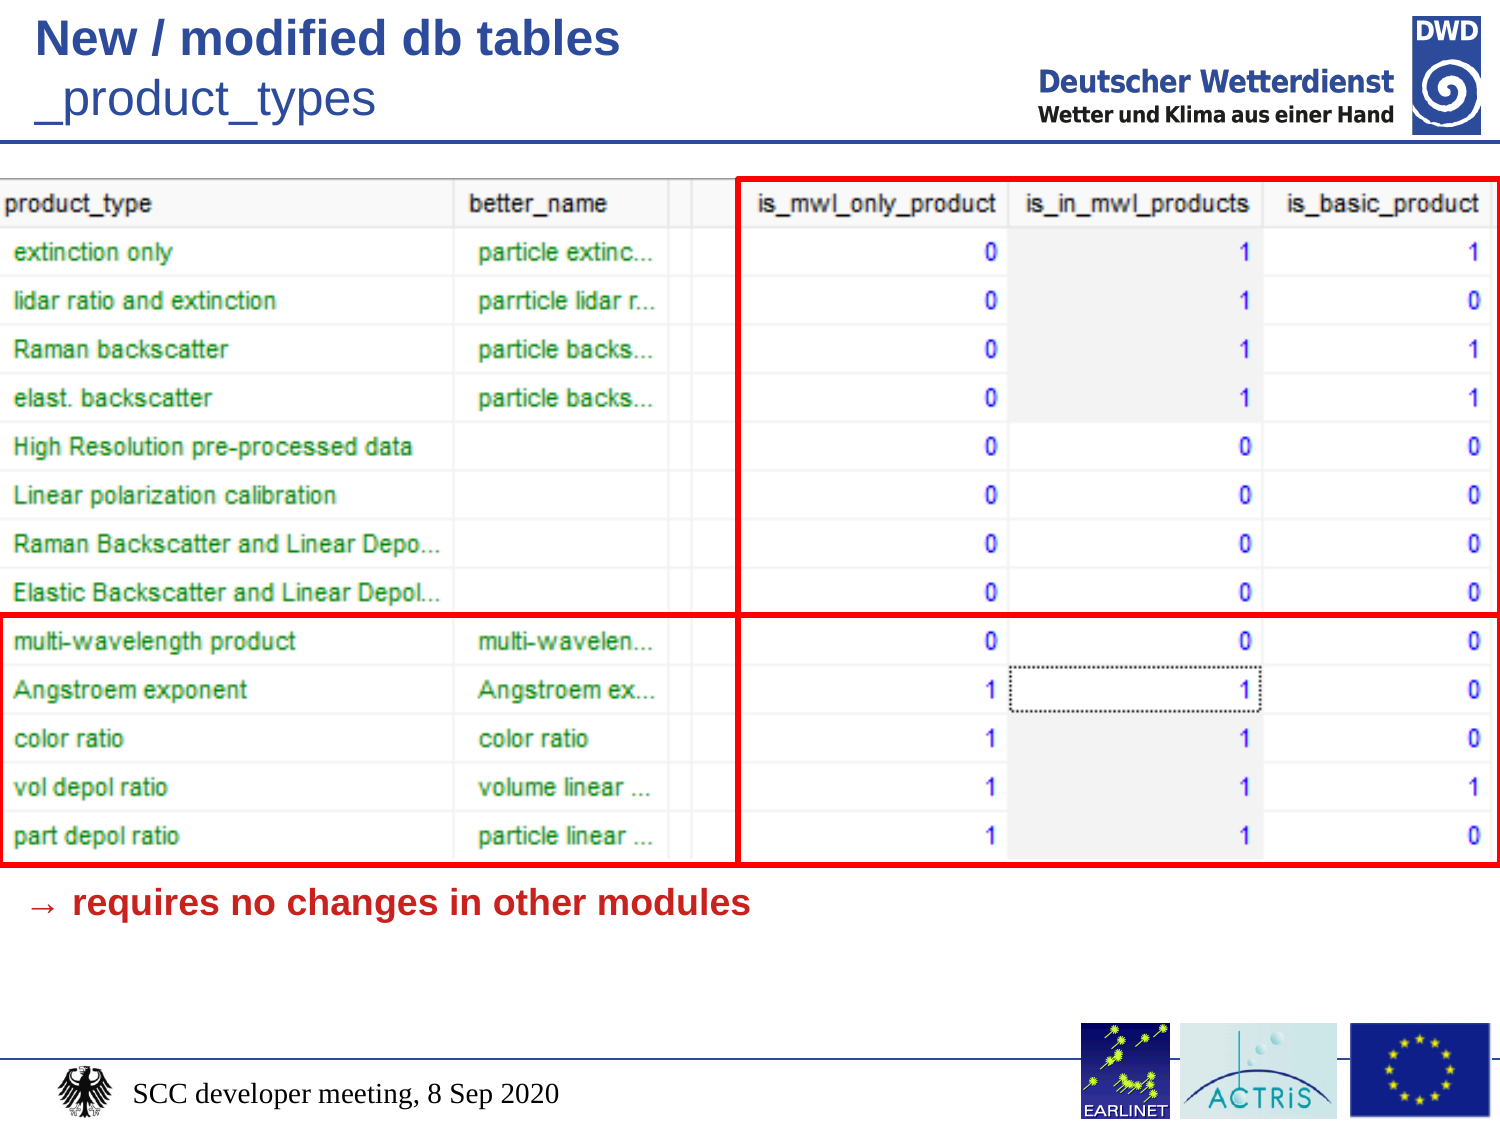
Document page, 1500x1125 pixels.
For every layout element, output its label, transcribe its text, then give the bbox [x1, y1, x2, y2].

picture [55, 1064, 114, 1119]
picture [741, 182, 1497, 612]
picture [0, 178, 735, 612]
picture [1038, 16, 1481, 135]
picture [3, 618, 735, 859]
picture [1350, 1023, 1492, 1119]
picture [1081, 1023, 1170, 1119]
text_box New / modified db tables _product_types [20, 0, 988, 134]
text_box → requires no changes in other modules [9, 870, 767, 931]
picture [1180, 1023, 1337, 1119]
picture [741, 618, 1497, 859]
